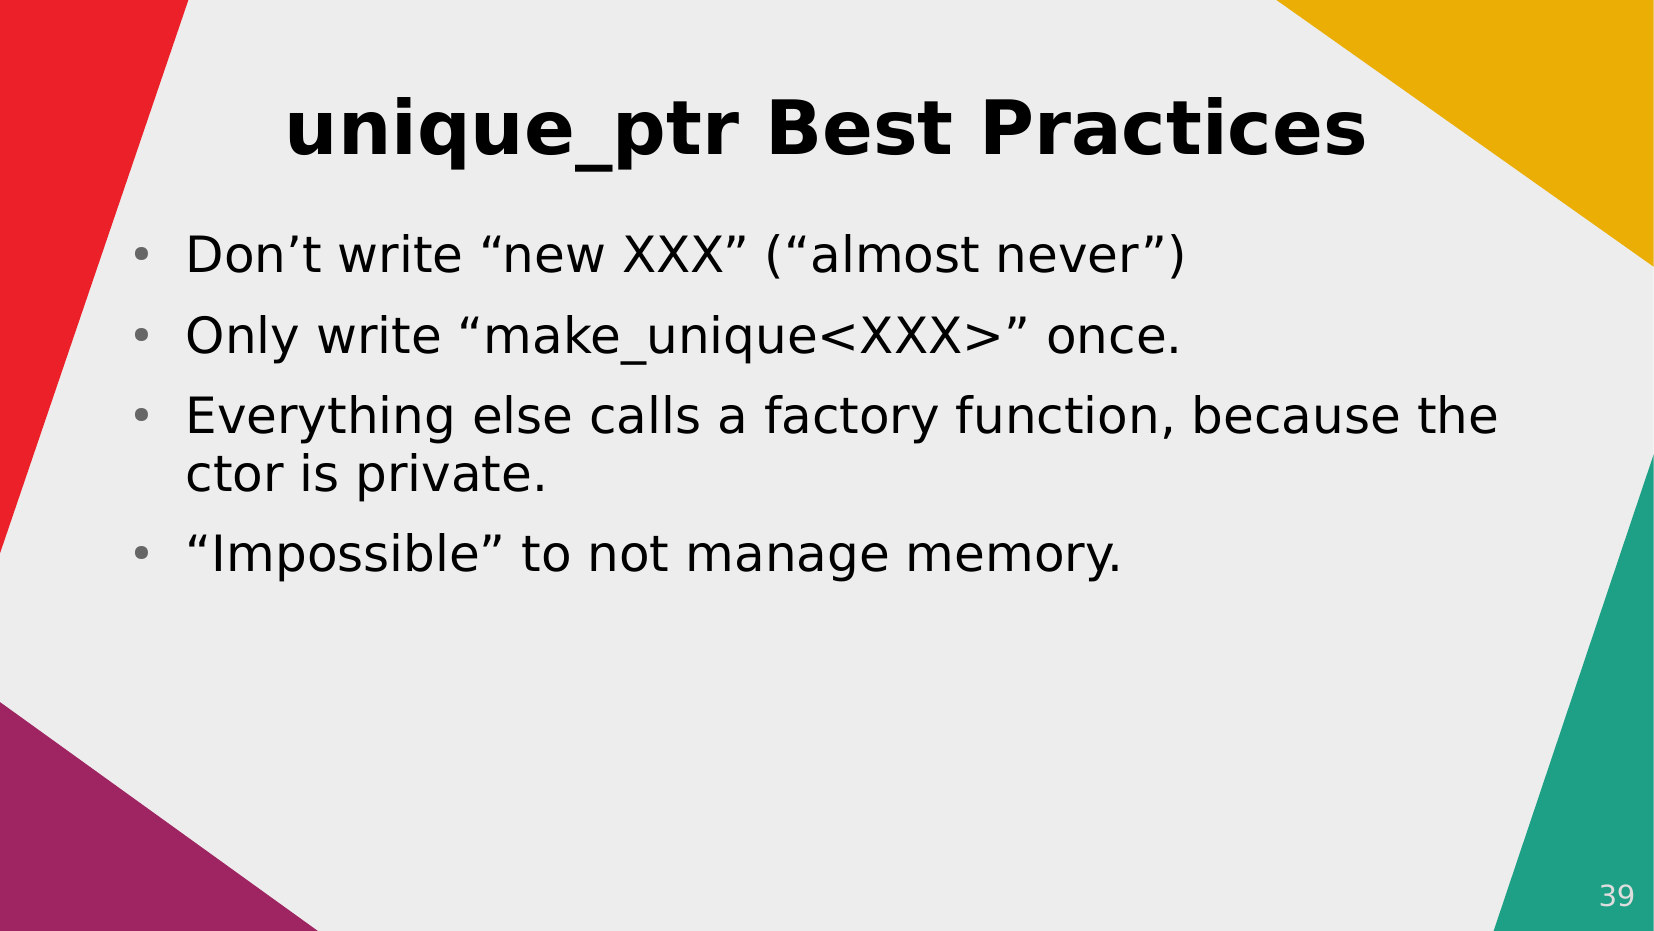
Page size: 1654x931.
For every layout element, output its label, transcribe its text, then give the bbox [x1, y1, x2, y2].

title unique_ptr Best Practices [114, 54, 1539, 203]
list Don’t write “new XXX” (“almost never”) Only write “make_unique<XXX>” once. Everything else calls a factory function, because the ctor is private. “Impossible” to not manage memory. [114, 226, 1539, 775]
